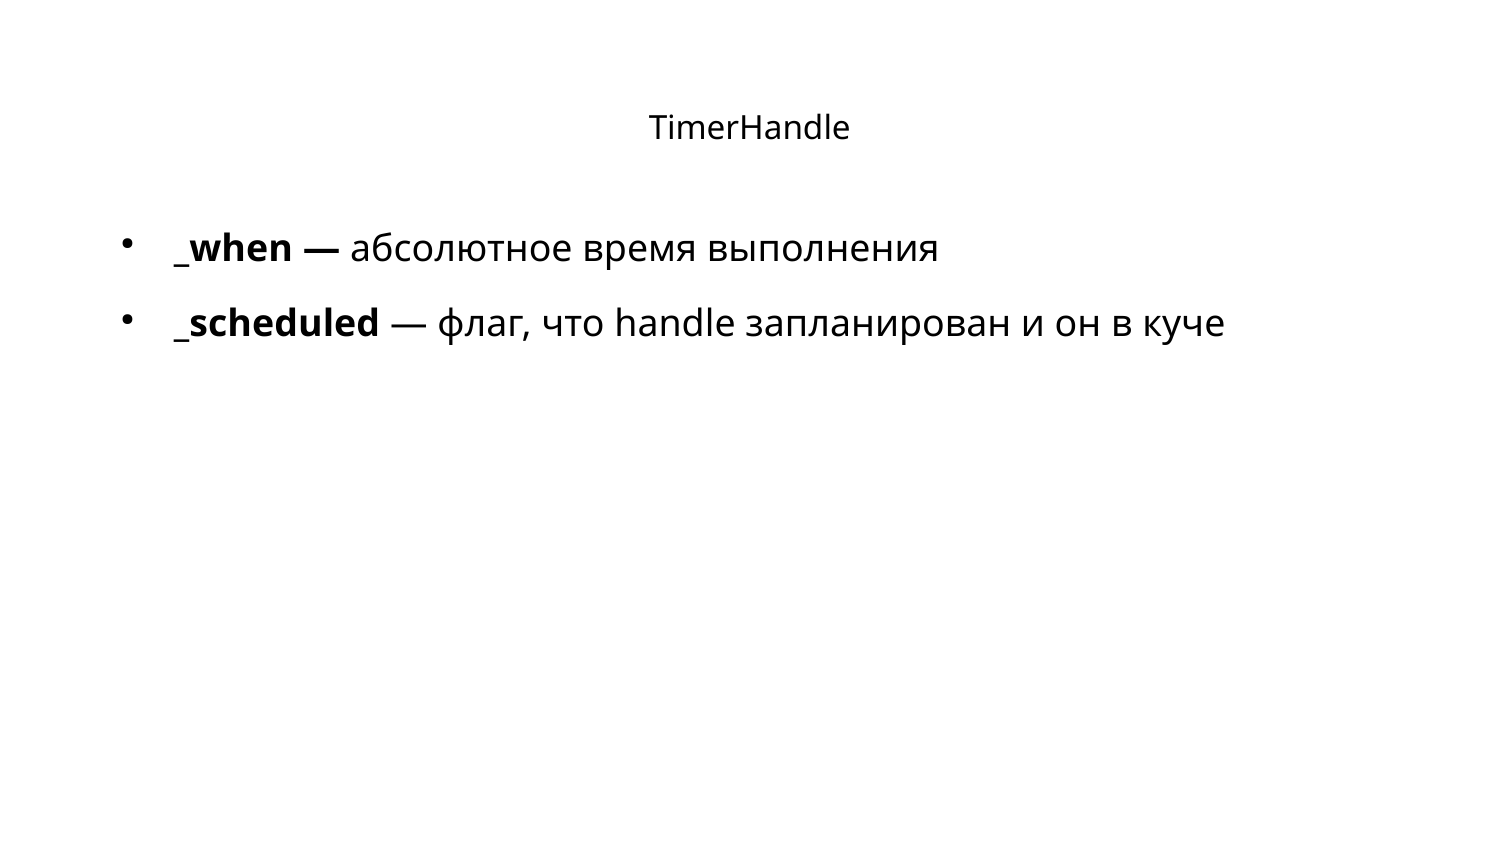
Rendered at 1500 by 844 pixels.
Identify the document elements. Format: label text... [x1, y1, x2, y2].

title TimerHandle [103, 44, 1397, 208]
list _when — абсолютное время выполнения _scheduled — флаг, что handle запланирован и он в куче [103, 224, 1397, 760]
